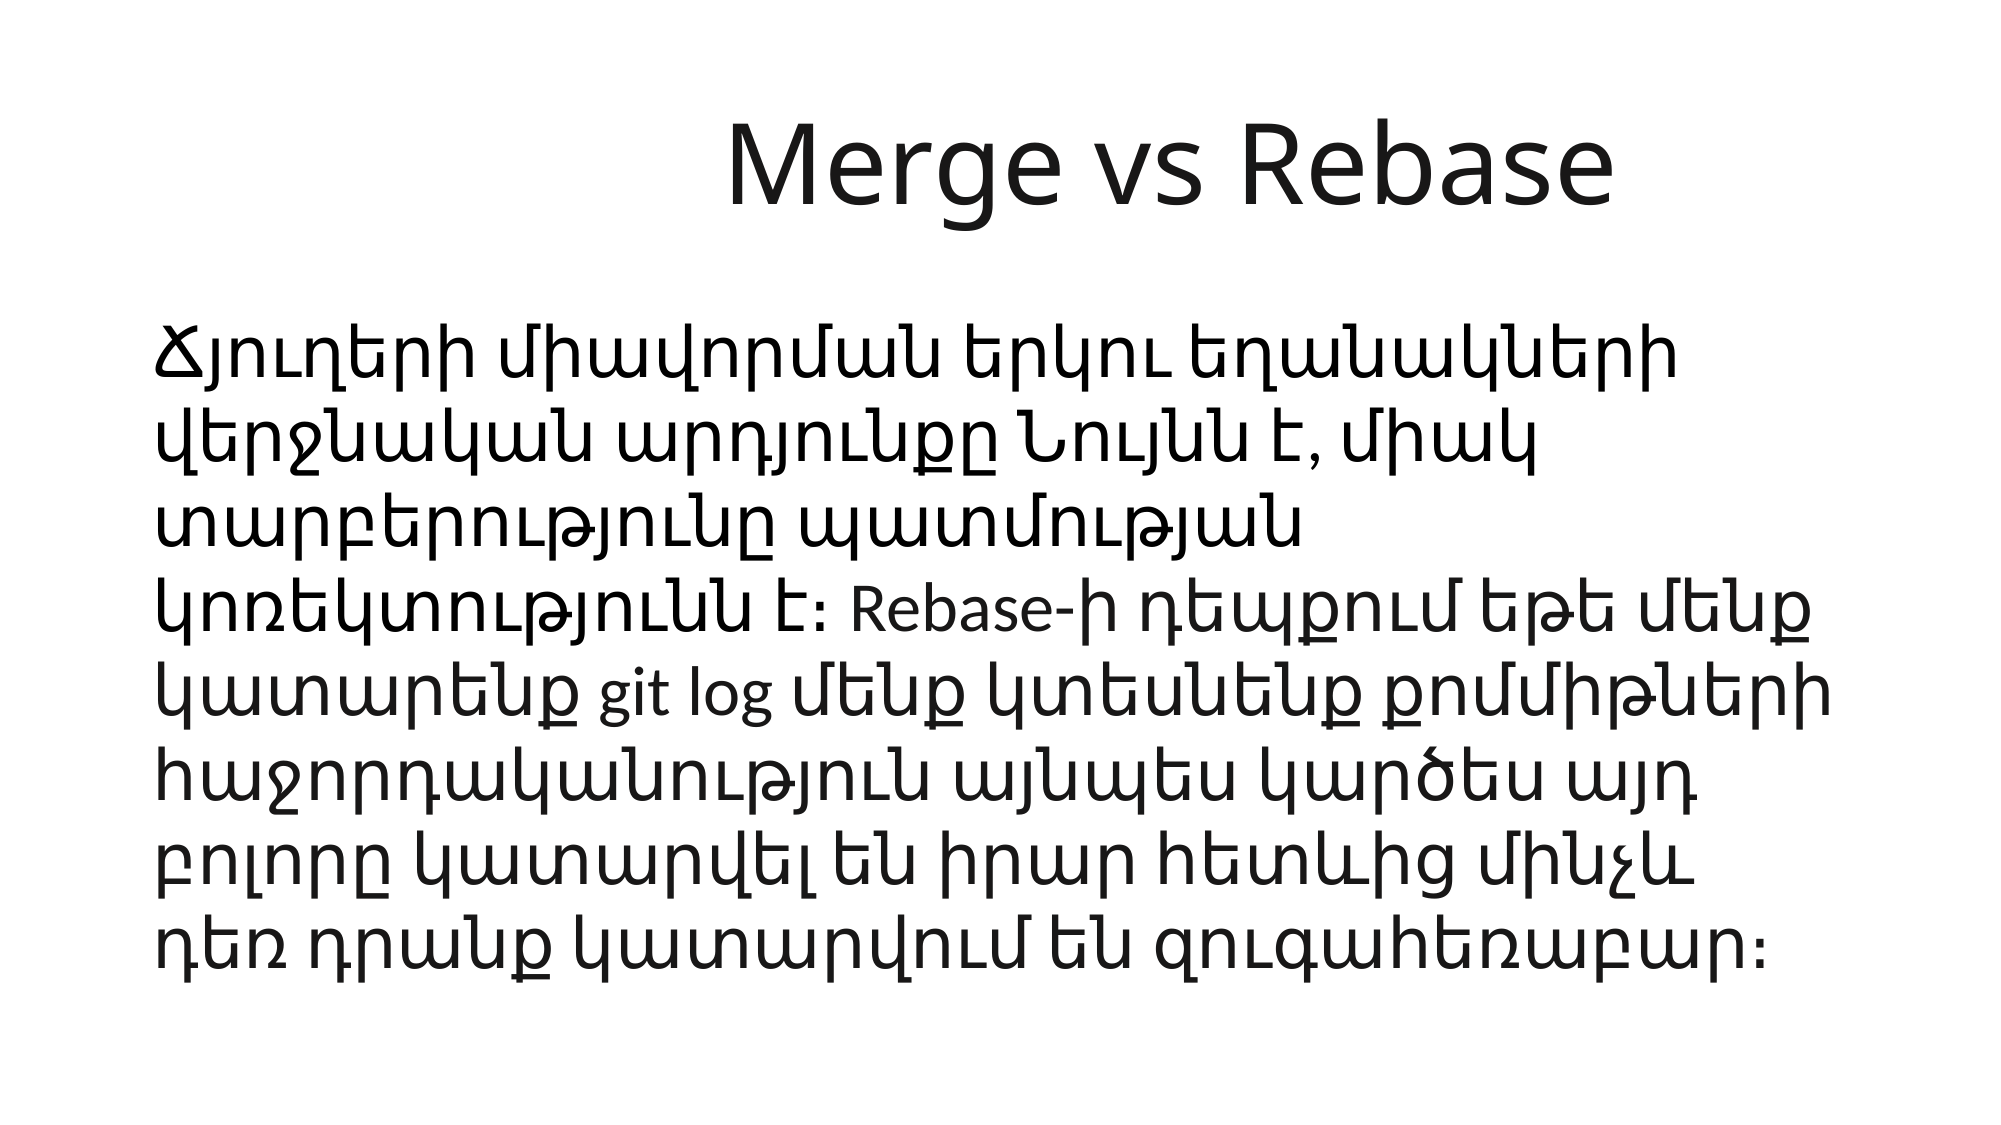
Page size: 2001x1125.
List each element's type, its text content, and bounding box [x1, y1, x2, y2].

list Ճյուղերի միավորման երկու եղանակների վերջնական արդյունքը Նույնն է, միակ տարբերությունը պատմության կոռեկտությունն է։ Rebase-ի դեպքում եթե մենք կատարենք git log մենք կտեսնենք քոմմիթների հաջորդականություն այնպես կարծես այդ բոլորը կատարվել են իրար հետևից մինչև դեռ դրանք կատարվում են զուգահեռաբար։ [137, 299, 1863, 1014]
title Merge vs Rebase [137, 59, 1863, 278]
